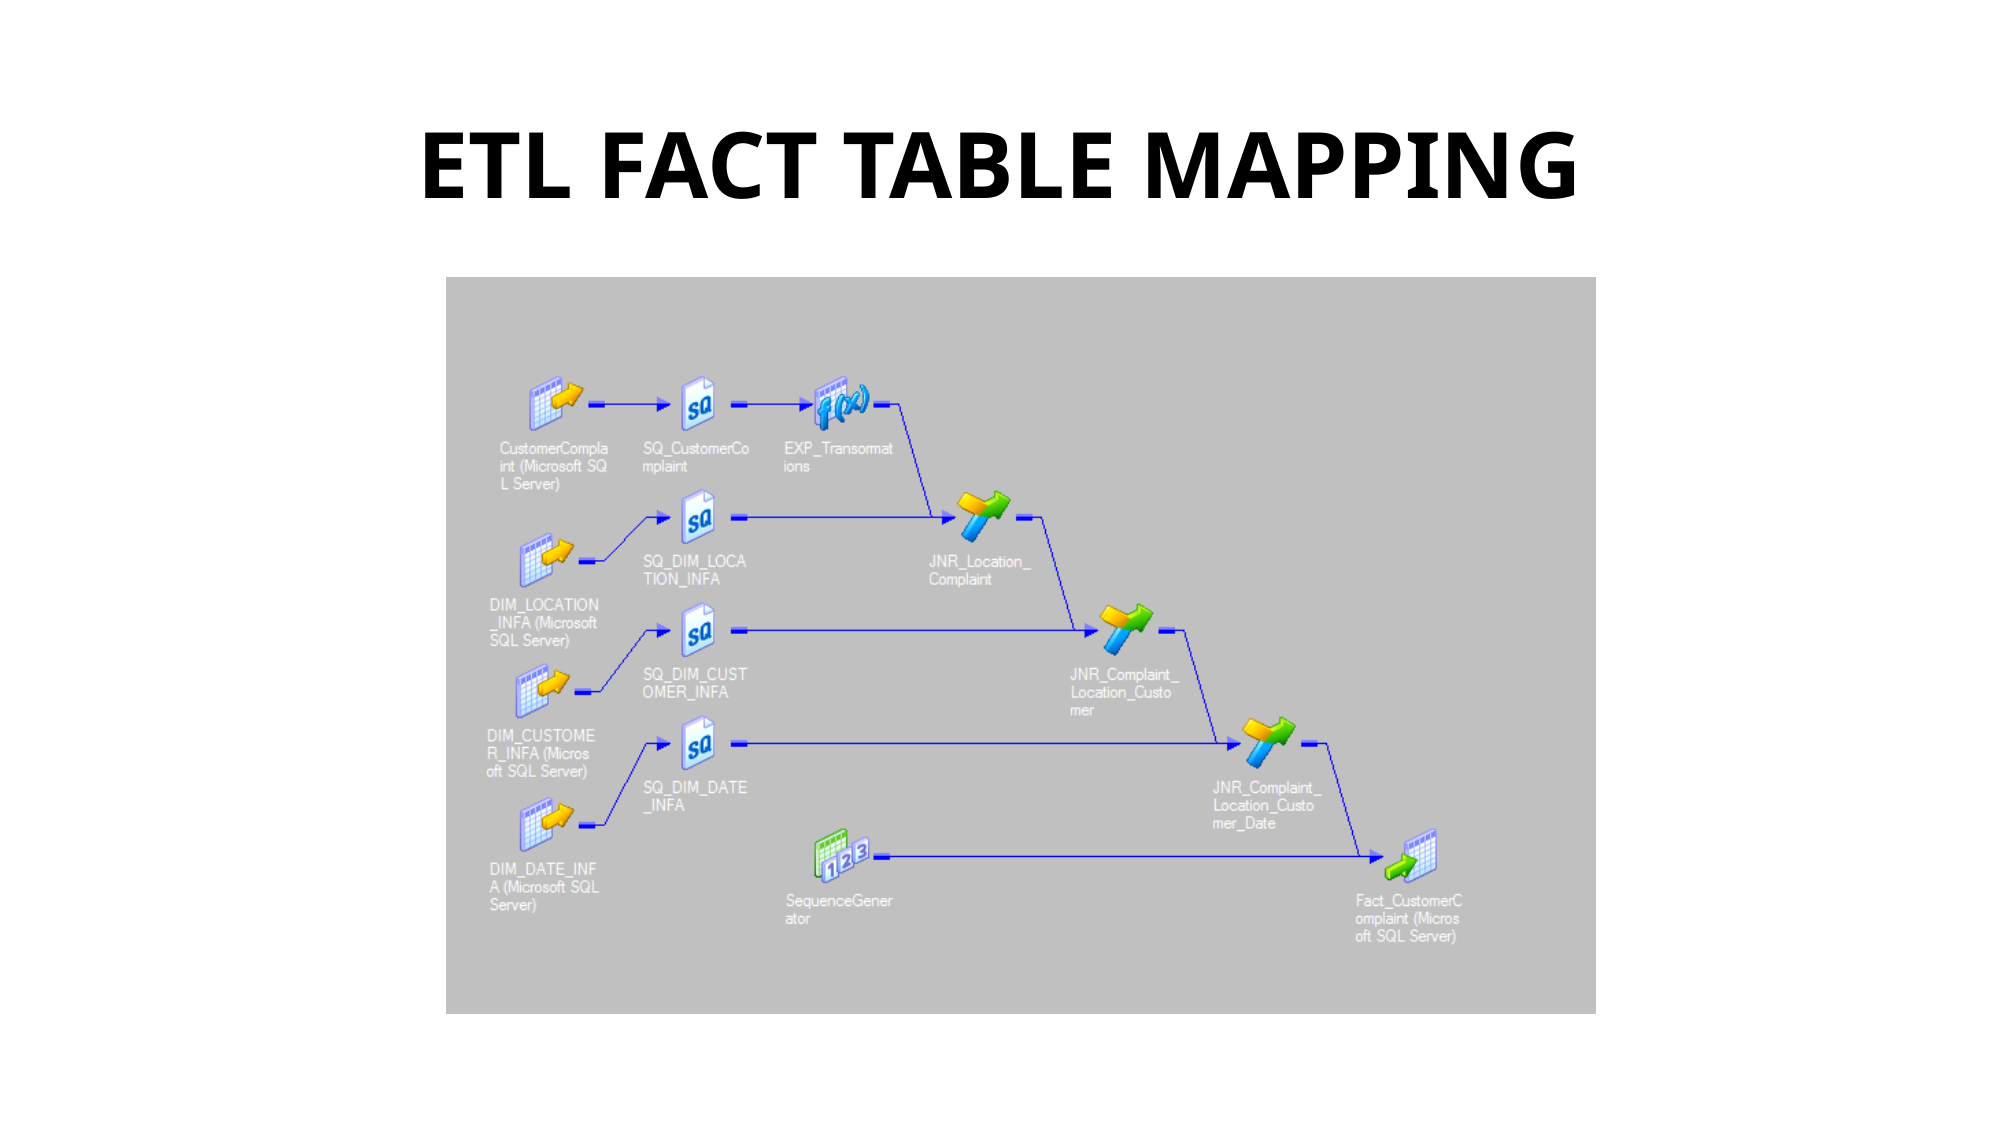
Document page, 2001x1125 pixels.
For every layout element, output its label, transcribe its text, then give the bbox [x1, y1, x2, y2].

title ETL FACT TABLE MAPPING [137, 59, 1863, 278]
picture [446, 277, 1596, 1014]
